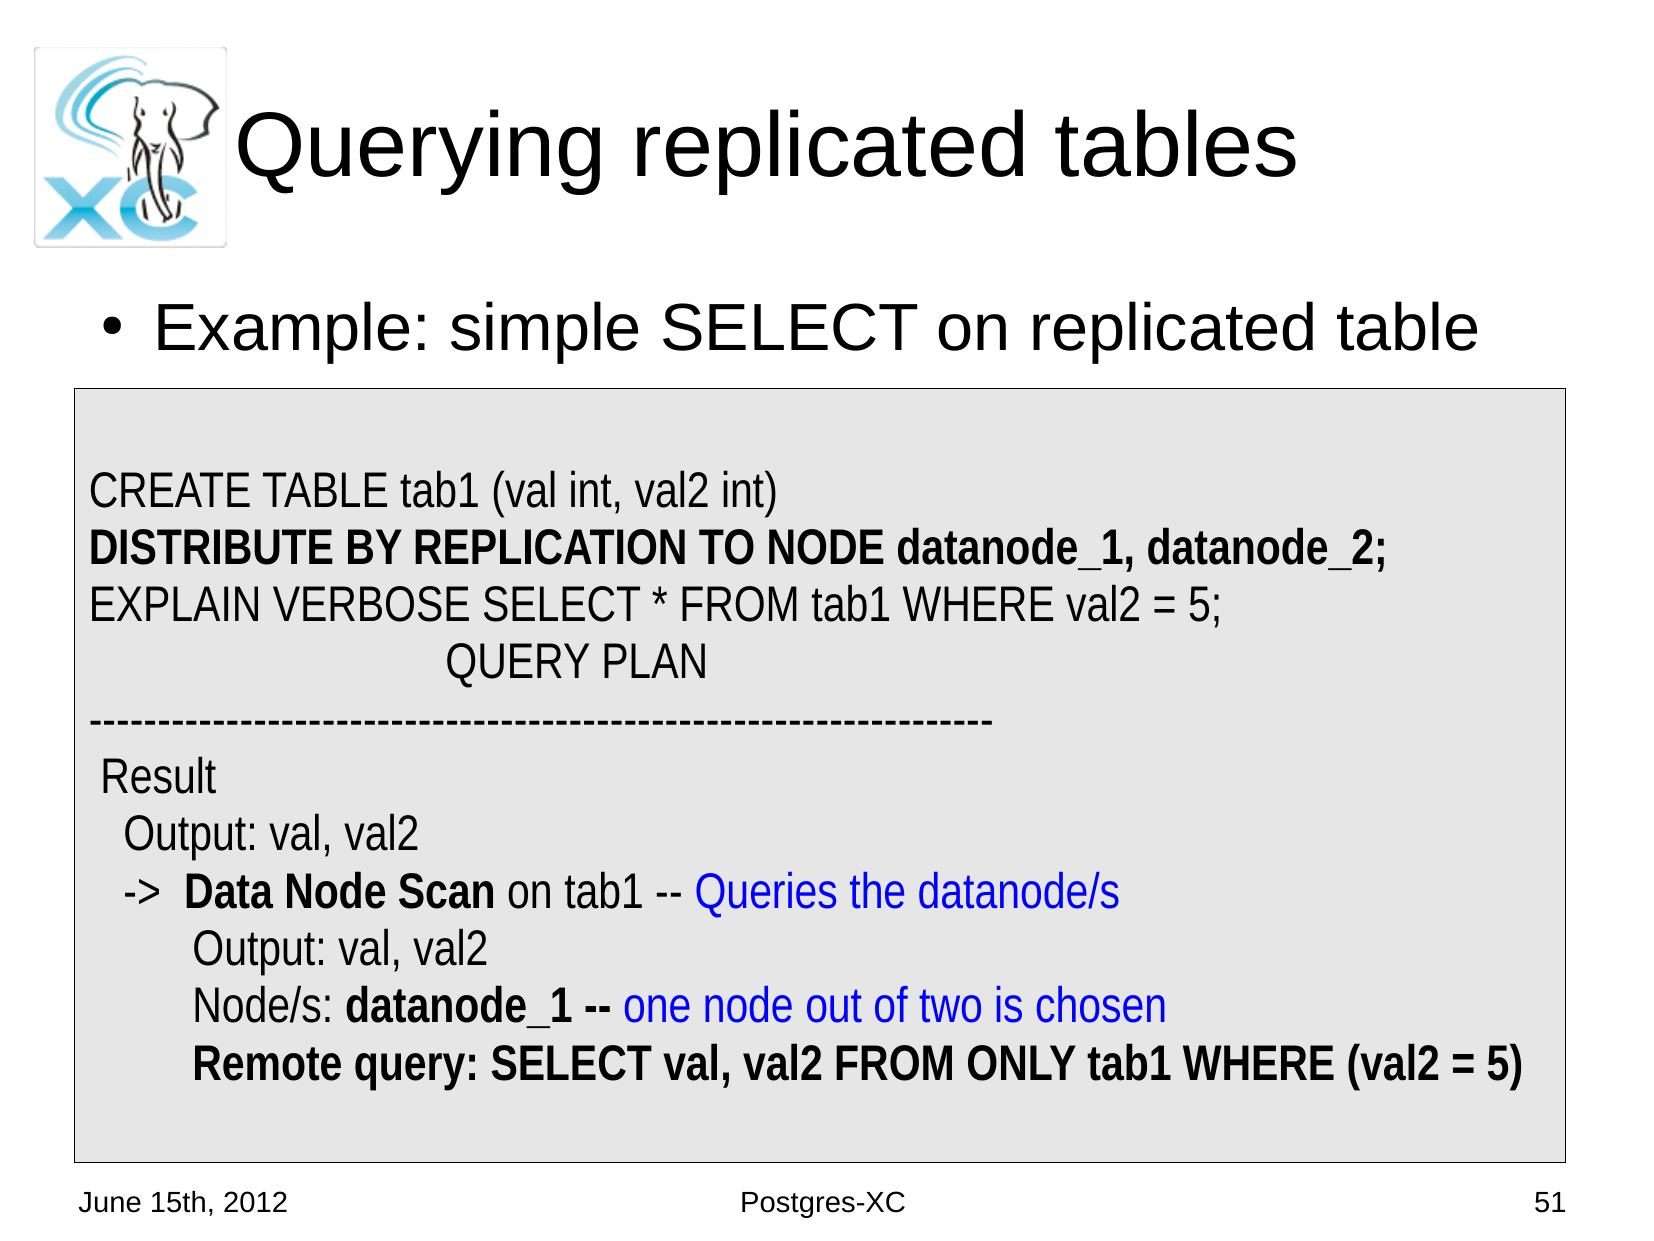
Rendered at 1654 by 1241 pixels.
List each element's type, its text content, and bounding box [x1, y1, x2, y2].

text_box CREATE TABLE tab1 (val int, val2 int) DISTRIBUTE BY REPLICATION TO NODE datanode_1, datanode_2; EXPLAIN VERBOSE SELECT * FROM tab1 WHERE val2 = 5; QUERY PLAN ------------------------------------------------------------------ Result Output: val, val2 -> Data Node Scan on tab1 -- Queries the datanode/s Output: val, val2 Node/s: datanode_1 -- one node out of two is chosen Remote query: SELECT val, val2 FROM ONLY tab1 WHERE (val2 = 5) [74, 388, 1566, 1163]
picture [34, 47, 227, 248]
list Example: simple SELECT on replicated table [82, 290, 1571, 380]
title Querying replicated tables [234, 48, 1599, 241]
